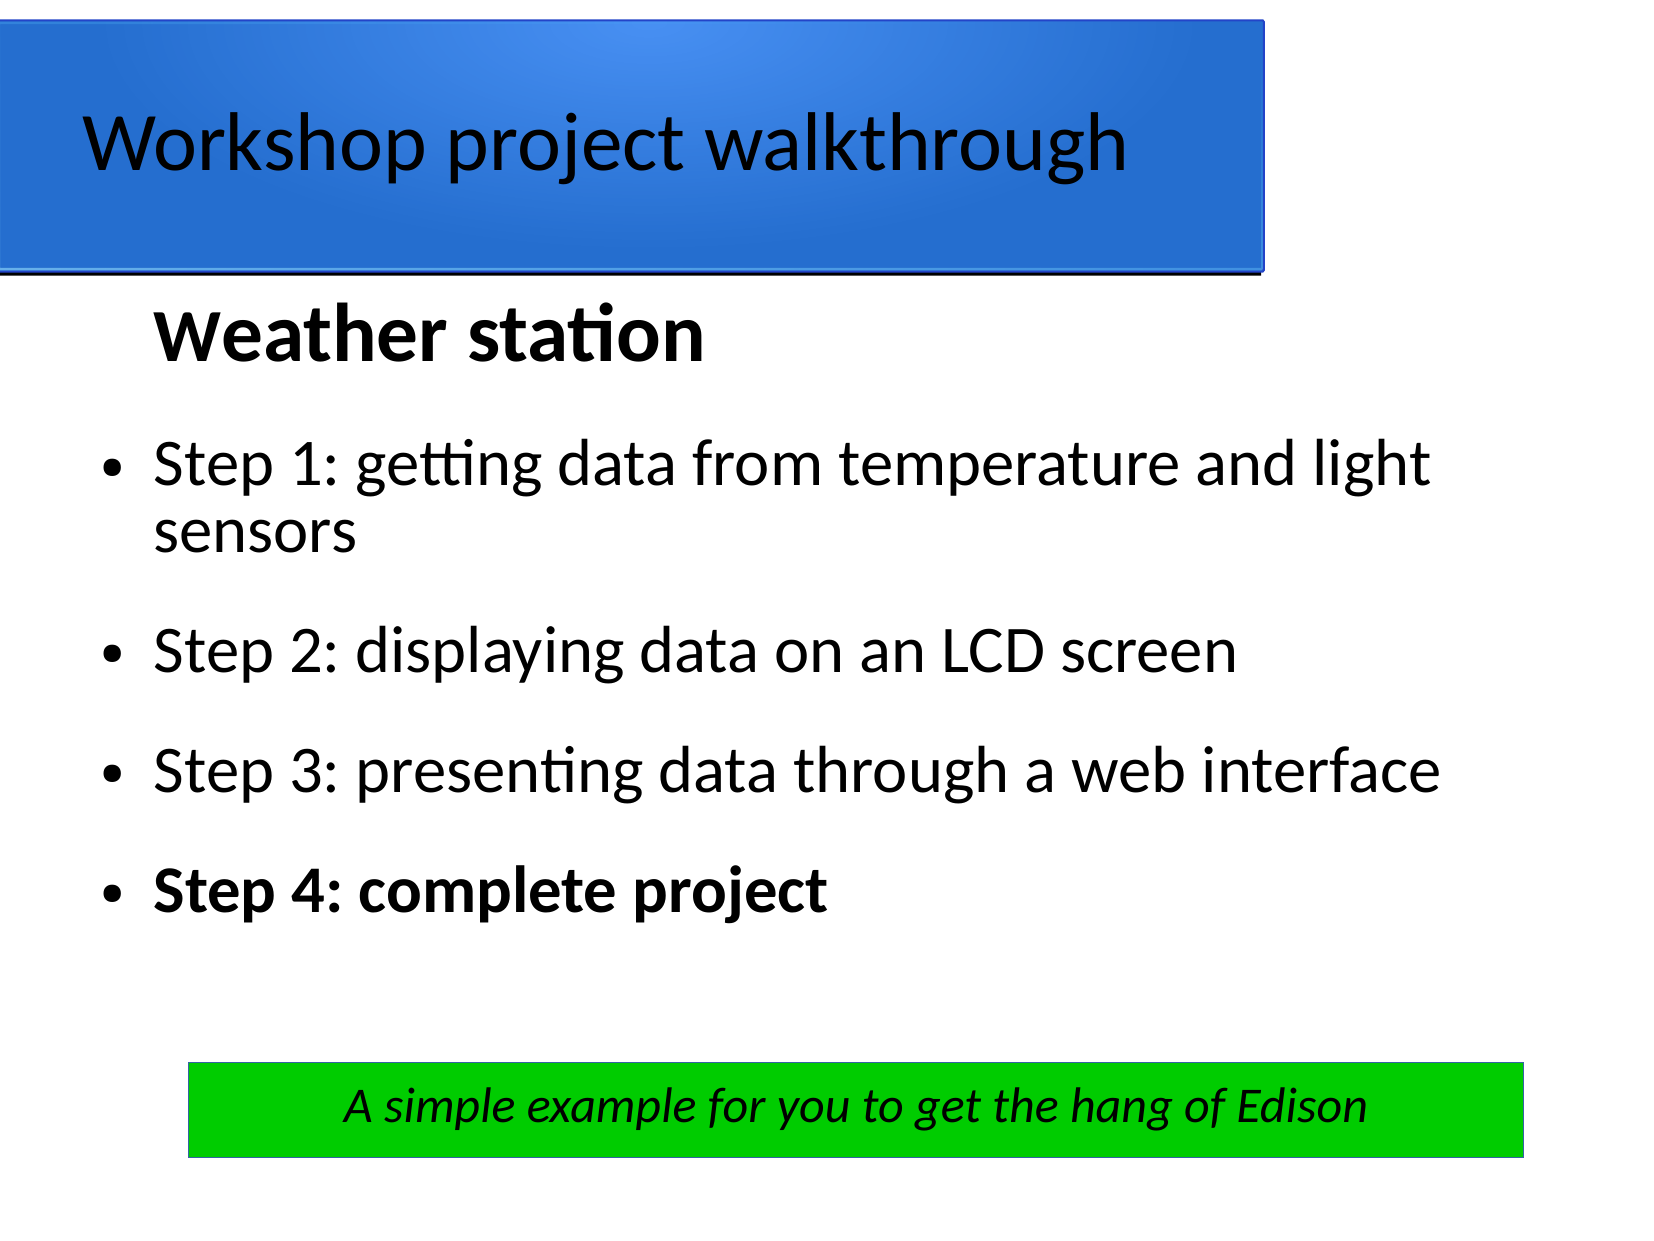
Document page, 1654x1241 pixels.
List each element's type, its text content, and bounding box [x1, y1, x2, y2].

list Weather station Step 1: getting data from temperature and light sensors Step 2: displaying data on an LCD screen Step 3: presenting data through a web interface Step 4: complete project [82, 299, 1571, 1019]
text_box A simple example for you to get the hang of Edison [188, 1062, 1524, 1158]
title Workshop project walkthrough [82, 47, 1235, 252]
